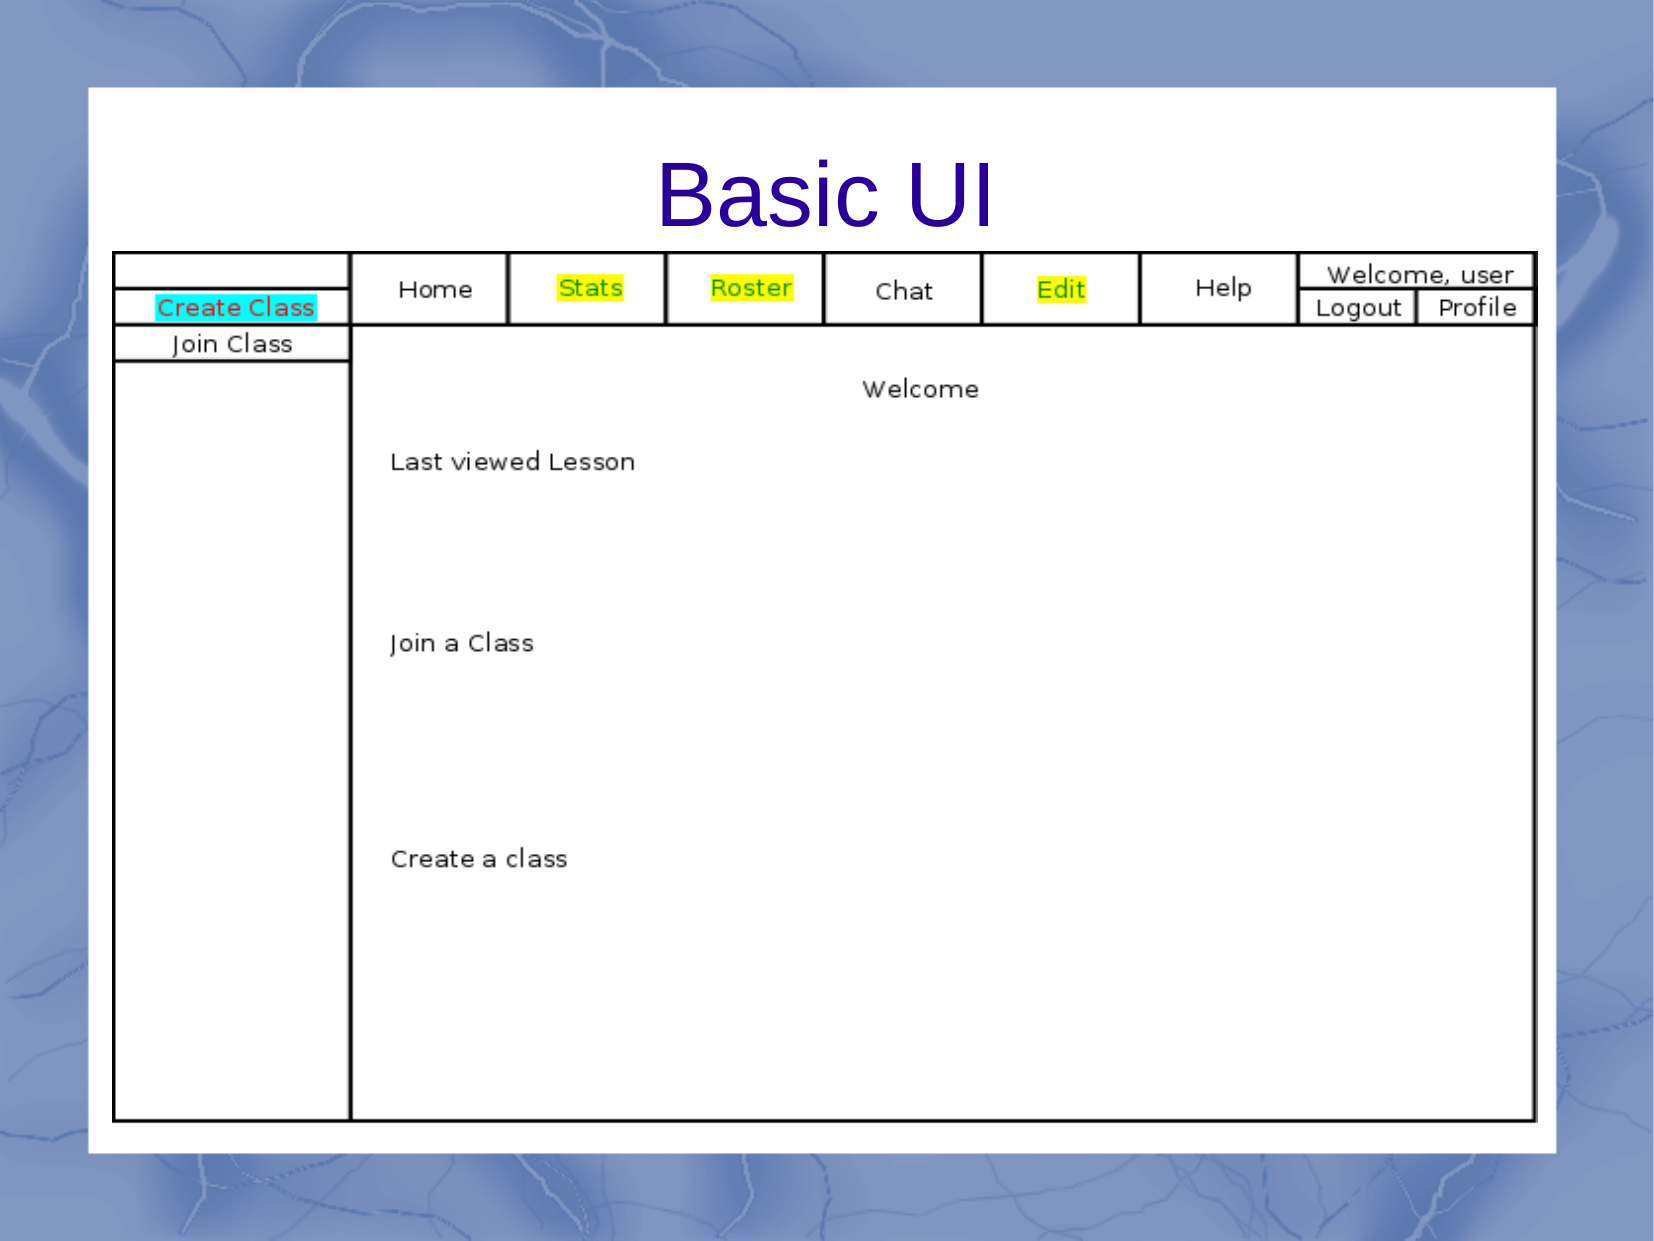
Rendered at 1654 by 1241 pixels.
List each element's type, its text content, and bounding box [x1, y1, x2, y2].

title Basic UI [118, 90, 1536, 251]
picture [0, 0, 1654, 1241]
